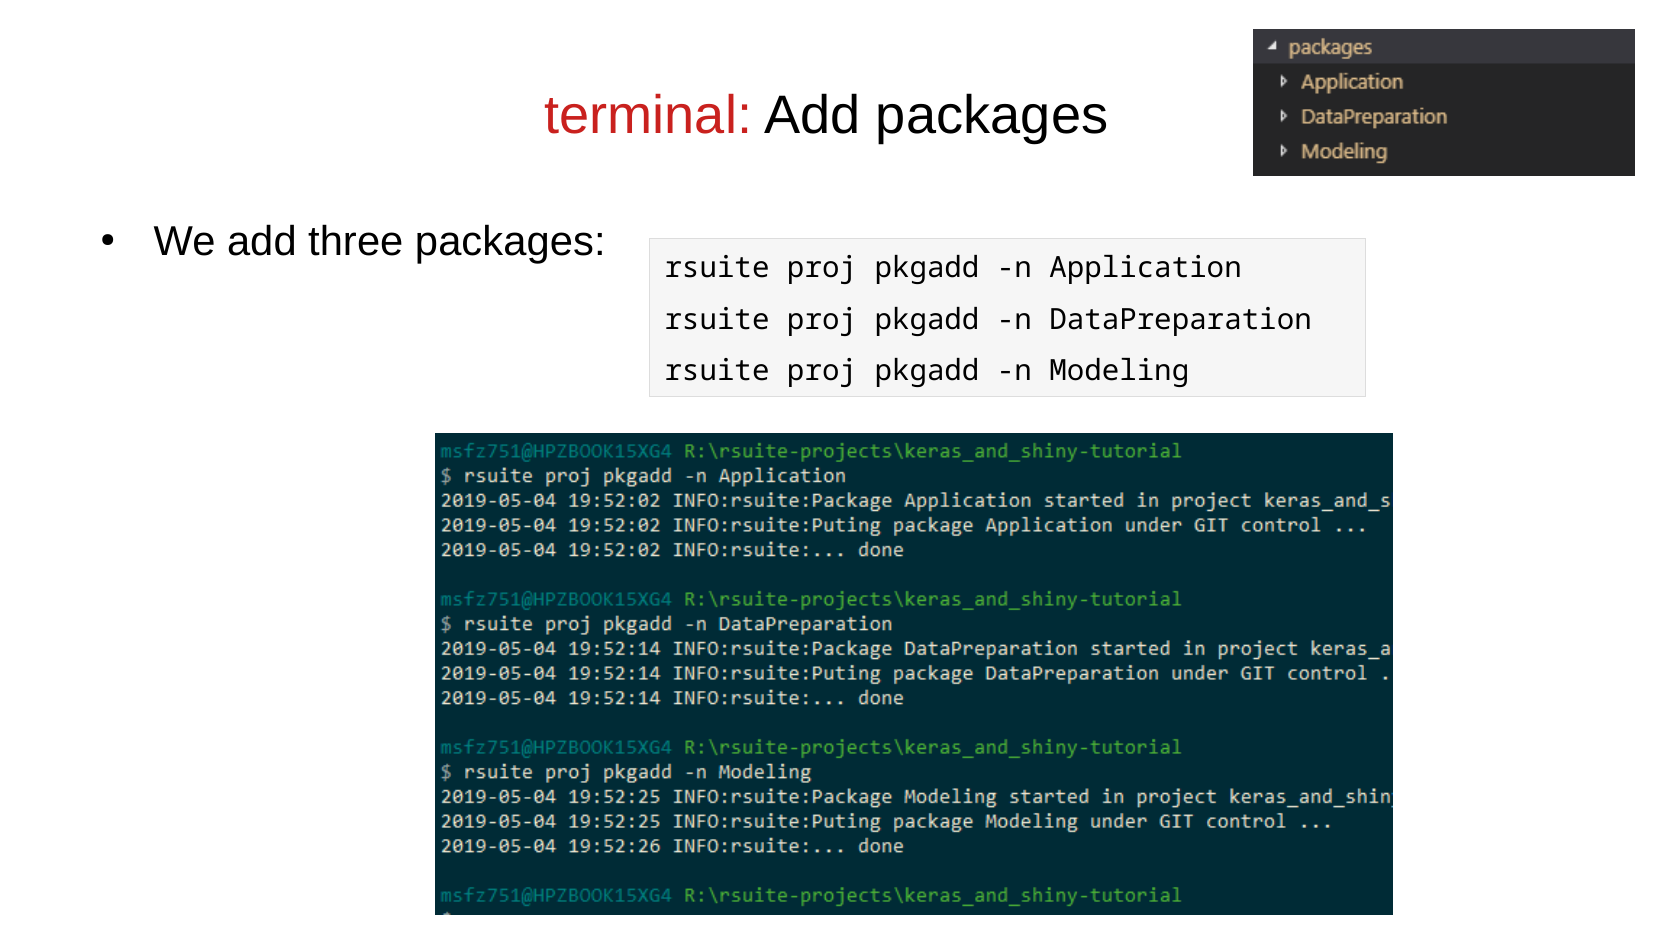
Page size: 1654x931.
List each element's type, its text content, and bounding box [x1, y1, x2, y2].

picture [466, 472, 485, 482]
picture [570, 543, 579, 556]
picture [755, 522, 763, 531]
picture [1195, 645, 1204, 655]
picture [512, 618, 520, 630]
picture [512, 766, 520, 778]
picture [466, 667, 473, 679]
picture [488, 472, 497, 482]
picture [1057, 744, 1065, 753]
picture [477, 815, 486, 826]
picture [838, 519, 844, 531]
picture [1161, 892, 1169, 901]
picture [1241, 522, 1250, 531]
picture [976, 892, 984, 901]
picture [767, 838, 775, 852]
picture [732, 546, 752, 556]
picture [1091, 741, 1099, 753]
picture [953, 596, 961, 605]
picture [616, 692, 625, 704]
picture [1173, 739, 1180, 753]
picture [515, 741, 519, 753]
picture [453, 543, 463, 556]
picture [708, 667, 719, 679]
picture [906, 642, 926, 655]
picture [1150, 591, 1157, 605]
picture [546, 445, 550, 457]
picture [662, 616, 671, 630]
picture [685, 543, 695, 556]
picture [442, 840, 452, 852]
picture [821, 522, 833, 531]
picture [871, 620, 891, 630]
picture [789, 497, 799, 506]
picture [698, 543, 705, 556]
picture [767, 468, 775, 482]
picture [1056, 494, 1065, 507]
picture [582, 519, 591, 531]
picture [466, 620, 485, 630]
picture [789, 472, 798, 482]
picture [1093, 445, 1100, 457]
picture [928, 517, 949, 531]
picture [883, 744, 891, 753]
picture [1359, 645, 1366, 655]
picture [1184, 793, 1192, 803]
picture [976, 596, 984, 605]
picture [755, 645, 763, 655]
picture [500, 667, 520, 679]
picture [546, 620, 579, 634]
picture [639, 494, 649, 507]
picture [477, 477, 485, 482]
picture [651, 790, 659, 803]
picture [1097, 818, 1111, 827]
picture [1185, 815, 1194, 827]
picture [840, 789, 857, 803]
picture [708, 519, 719, 531]
picture [709, 591, 717, 607]
picture [640, 840, 648, 852]
picture [812, 815, 821, 827]
picture [582, 642, 591, 655]
picture [1034, 591, 1042, 605]
picture [1125, 596, 1147, 605]
picture [1299, 497, 1308, 507]
picture [709, 443, 717, 459]
picture [779, 840, 787, 852]
picture [905, 494, 937, 511]
picture [534, 667, 555, 679]
picture [802, 892, 822, 906]
picture [1056, 522, 1065, 531]
picture [1102, 670, 1111, 679]
picture [570, 642, 578, 655]
picture [604, 468, 637, 486]
picture [616, 815, 624, 827]
picture [756, 887, 761, 901]
picture [789, 670, 799, 679]
picture [570, 840, 579, 852]
picture [570, 519, 578, 531]
picture [698, 667, 705, 679]
picture [755, 546, 763, 556]
picture [778, 494, 787, 507]
picture [975, 497, 984, 507]
picture [917, 813, 938, 827]
picture [605, 519, 612, 525]
picture [616, 667, 624, 679]
picture [685, 840, 695, 852]
picture [605, 543, 613, 556]
picture [546, 472, 579, 486]
picture [1045, 497, 1053, 507]
picture [698, 494, 705, 506]
picture [500, 790, 520, 803]
picture [1192, 795, 1204, 803]
picture [768, 445, 775, 457]
picture [812, 494, 821, 506]
picture [847, 448, 857, 457]
picture [882, 645, 892, 655]
picture [1161, 448, 1169, 457]
picture [756, 468, 763, 482]
picture [582, 692, 591, 704]
picture [941, 448, 949, 457]
picture [709, 888, 717, 903]
picture [1265, 493, 1275, 506]
picture [1076, 789, 1088, 803]
picture [546, 768, 579, 782]
picture [1230, 789, 1240, 803]
picture [732, 497, 752, 507]
picture [812, 519, 821, 531]
picture [1265, 645, 1285, 655]
picture [1103, 596, 1111, 605]
picture [767, 593, 775, 605]
picture [1011, 793, 1019, 803]
picture [953, 493, 960, 507]
picture [708, 543, 719, 556]
picture [582, 494, 591, 507]
picture [953, 744, 961, 753]
picture [1127, 665, 1134, 679]
picture [582, 468, 589, 486]
picture [824, 448, 834, 457]
picture [1035, 813, 1039, 827]
picture [1034, 888, 1042, 901]
picture [453, 494, 473, 507]
picture [662, 468, 671, 482]
picture [1125, 744, 1147, 753]
picture [1219, 818, 1239, 827]
picture [1044, 522, 1053, 531]
picture [1253, 29, 1636, 176]
picture [501, 764, 508, 778]
picture [685, 494, 695, 506]
picture [732, 842, 752, 852]
picture [859, 645, 868, 655]
picture [1090, 889, 1100, 901]
picture [732, 645, 752, 655]
picture [859, 522, 868, 531]
picture [1265, 793, 1274, 803]
picture [940, 793, 950, 803]
picture [824, 744, 834, 753]
picture [975, 793, 984, 803]
picture [767, 690, 775, 704]
picture [453, 519, 463, 531]
picture [1220, 519, 1228, 531]
picture [1311, 641, 1321, 655]
picture [789, 522, 800, 531]
picture [582, 667, 591, 679]
picture [756, 443, 763, 457]
picture [477, 642, 486, 653]
picture [1092, 670, 1101, 679]
picture [674, 543, 682, 556]
picture [847, 892, 857, 900]
picture [443, 642, 450, 655]
picture [755, 694, 763, 704]
picture [789, 818, 799, 827]
picture [895, 443, 903, 459]
picture [766, 617, 776, 630]
picture [767, 789, 775, 803]
picture [744, 596, 752, 605]
picture [836, 888, 844, 906]
picture [860, 744, 867, 753]
picture [906, 443, 915, 457]
picture [777, 448, 787, 457]
picture [466, 543, 482, 556]
picture [616, 519, 625, 531]
picture [1057, 892, 1065, 901]
picture [754, 620, 763, 630]
picture [1195, 665, 1204, 679]
picture [859, 793, 868, 803]
picture [1067, 892, 1077, 906]
picture [1022, 596, 1030, 605]
picture [779, 692, 787, 704]
picture [605, 673, 613, 679]
picture [732, 793, 752, 803]
picture [779, 764, 787, 778]
picture [675, 815, 682, 827]
picture [895, 591, 903, 607]
picture [570, 692, 579, 704]
picture [442, 519, 452, 531]
picture [824, 892, 834, 901]
picture [836, 795, 844, 803]
picture [500, 815, 520, 827]
picture [443, 744, 452, 753]
picture [1139, 493, 1145, 507]
picture [453, 692, 463, 704]
picture [859, 542, 868, 556]
picture [534, 519, 556, 531]
picture [685, 519, 695, 531]
picture [601, 445, 610, 457]
picture [721, 448, 740, 457]
picture [674, 840, 682, 852]
picture [1218, 645, 1252, 659]
picture [1242, 793, 1250, 803]
picture [697, 768, 706, 778]
picture [1067, 744, 1077, 758]
picture [650, 543, 660, 556]
picture [601, 889, 610, 901]
picture [477, 543, 486, 554]
picture [616, 642, 624, 655]
picture [1057, 645, 1077, 655]
text_box rsuite proj pkgadd -n Application rsuite proj pkgadd -n DataPreparation rsuite proj pkgadd -n Modeling [649, 242, 1366, 393]
picture [582, 840, 591, 852]
picture [1104, 789, 1111, 803]
picture [821, 670, 833, 679]
picture [570, 790, 578, 803]
picture [488, 620, 497, 630]
picture [976, 744, 984, 753]
picture [721, 596, 740, 605]
picture [953, 789, 960, 803]
picture [987, 591, 1007, 605]
picture [789, 842, 800, 852]
picture [1299, 793, 1308, 803]
picture [1011, 667, 1018, 679]
picture [801, 469, 810, 482]
picture [708, 494, 719, 507]
picture [512, 525, 520, 531]
picture [1103, 448, 1111, 457]
picture [720, 469, 753, 486]
picture [780, 519, 786, 531]
picture [513, 673, 520, 679]
picture [721, 617, 740, 630]
picture [871, 546, 891, 556]
picture [1116, 445, 1123, 457]
picture [1173, 815, 1181, 827]
picture [755, 670, 763, 679]
picture [570, 494, 577, 507]
picture [1114, 593, 1123, 605]
picture [987, 443, 1007, 457]
picture [1022, 517, 1030, 531]
picture [1149, 497, 1158, 506]
picture [588, 891, 594, 899]
picture [859, 818, 881, 832]
picture [1034, 739, 1042, 753]
picture [582, 616, 589, 634]
picture [732, 694, 752, 704]
picture [882, 793, 892, 803]
picture [777, 596, 787, 605]
picture [928, 642, 937, 655]
picture [1254, 818, 1263, 827]
picture [916, 744, 938, 753]
picture [1033, 642, 1042, 655]
picture [860, 616, 868, 630]
picture [987, 667, 1007, 679]
picture [1173, 443, 1181, 457]
picture [1068, 497, 1077, 507]
picture [1241, 667, 1252, 679]
picture [873, 445, 879, 457]
picture [447, 448, 452, 457]
picture [686, 445, 695, 457]
picture [1323, 645, 1344, 655]
picture [1323, 789, 1332, 803]
picture [849, 665, 856, 679]
picture [859, 670, 881, 684]
picture [801, 768, 811, 782]
picture [601, 593, 610, 605]
picture [1022, 892, 1030, 901]
picture [466, 519, 474, 531]
picture [698, 642, 705, 654]
picture [1382, 494, 1393, 507]
picture [1346, 493, 1366, 507]
picture [941, 892, 949, 901]
picture [500, 543, 520, 556]
picture [605, 494, 613, 507]
picture [651, 494, 659, 507]
picture [987, 793, 997, 807]
picture [1334, 497, 1343, 507]
picture [883, 448, 891, 457]
picture [1208, 493, 1239, 511]
picture [779, 620, 821, 634]
picture [836, 641, 857, 655]
picture [917, 670, 925, 679]
picture [442, 543, 451, 556]
picture [453, 790, 474, 803]
picture [1207, 790, 1216, 803]
picture [1114, 814, 1123, 827]
picture [778, 543, 787, 556]
picture [871, 593, 879, 605]
picture [477, 840, 486, 852]
picture [535, 543, 556, 556]
picture [1312, 517, 1320, 531]
picture [1080, 497, 1089, 506]
picture [674, 642, 682, 655]
picture [534, 840, 556, 852]
picture [871, 694, 891, 704]
picture [894, 546, 904, 556]
picture [917, 523, 926, 531]
picture [546, 593, 550, 605]
picture [466, 815, 472, 827]
picture [755, 843, 763, 852]
picture [535, 642, 556, 655]
picture [1277, 793, 1285, 803]
picture [605, 525, 613, 531]
picture [546, 889, 550, 901]
picture [1011, 497, 1030, 507]
picture [650, 840, 660, 852]
picture [929, 892, 938, 901]
picture [1114, 793, 1123, 803]
picture [605, 667, 612, 673]
picture [443, 790, 451, 803]
picture [708, 840, 719, 852]
picture [639, 642, 648, 655]
picture [906, 591, 915, 605]
picture [928, 665, 949, 679]
picture [1295, 522, 1310, 531]
picture [698, 692, 705, 704]
picture [651, 667, 659, 679]
picture [453, 642, 474, 655]
picture [640, 815, 647, 827]
picture [778, 474, 787, 482]
picture [836, 620, 845, 630]
picture [477, 667, 486, 679]
picture [675, 519, 682, 531]
picture [500, 692, 520, 704]
picture [477, 494, 486, 505]
picture [1254, 667, 1262, 679]
picture [976, 448, 984, 457]
picture [605, 790, 613, 803]
picture [1242, 815, 1250, 827]
picture [848, 618, 856, 630]
picture [1126, 522, 1134, 531]
picture [686, 741, 694, 753]
picture [1126, 818, 1147, 827]
picture [685, 667, 695, 679]
picture [847, 744, 857, 753]
picture [755, 497, 760, 507]
picture [453, 667, 463, 679]
picture [686, 889, 694, 901]
picture [442, 667, 450, 679]
picture [534, 692, 556, 704]
picture [605, 692, 613, 704]
picture [638, 764, 659, 778]
picture [570, 815, 576, 827]
picture [638, 616, 659, 630]
picture [477, 519, 486, 531]
picture [837, 667, 844, 679]
picture [1114, 645, 1123, 655]
picture [987, 494, 995, 507]
picture [500, 494, 520, 507]
picture [1126, 645, 1136, 655]
picture [894, 522, 914, 536]
picture [616, 790, 625, 803]
picture [916, 596, 938, 605]
picture [965, 789, 972, 803]
picture [685, 692, 695, 704]
picture [1102, 642, 1111, 655]
picture [802, 596, 822, 610]
picture [515, 593, 519, 605]
picture [511, 469, 520, 482]
picture [836, 815, 844, 827]
picture [789, 768, 798, 778]
picture [442, 616, 451, 633]
picture [1150, 887, 1156, 901]
picture [1056, 818, 1065, 827]
picture [1022, 449, 1030, 457]
picture [768, 493, 774, 507]
picture [1045, 591, 1053, 605]
picture [1347, 789, 1366, 803]
picture [515, 445, 519, 457]
picture [685, 790, 695, 803]
picture [1324, 667, 1331, 679]
picture [1138, 670, 1158, 679]
picture [1092, 645, 1100, 655]
picture [895, 888, 903, 903]
picture [1021, 790, 1030, 803]
picture [916, 892, 926, 901]
picture [721, 892, 740, 901]
picture [1174, 887, 1178, 901]
picture [466, 692, 486, 704]
picture [477, 790, 486, 801]
picture [871, 842, 891, 852]
picture [571, 667, 578, 679]
picture [802, 744, 822, 758]
picture [849, 517, 856, 531]
picture [825, 620, 834, 630]
picture [1057, 596, 1065, 605]
picture [442, 815, 450, 827]
picture [447, 893, 452, 901]
picture [836, 591, 844, 610]
picture [639, 519, 649, 531]
picture [1150, 793, 1171, 803]
picture [847, 596, 857, 605]
picture [697, 472, 706, 482]
picture [732, 818, 752, 827]
picture [453, 840, 463, 852]
picture [777, 892, 787, 901]
picture [778, 790, 787, 803]
picture [1103, 744, 1111, 753]
picture [500, 616, 508, 630]
picture [1000, 493, 1006, 507]
picture [605, 815, 613, 827]
picture [860, 889, 879, 901]
picture [523, 620, 533, 630]
picture [675, 790, 682, 803]
picture [824, 596, 834, 605]
picture [708, 642, 719, 655]
picture [1289, 497, 1298, 506]
picture [535, 790, 556, 803]
picture [1346, 645, 1355, 655]
picture [779, 667, 786, 679]
picture [768, 813, 773, 827]
picture [789, 546, 800, 556]
picture [1011, 645, 1020, 655]
picture [674, 494, 682, 507]
picture [719, 764, 752, 778]
picture [744, 448, 752, 457]
picture [1335, 670, 1344, 679]
picture [953, 448, 961, 457]
picture [789, 793, 799, 803]
picture [639, 543, 649, 556]
picture [698, 519, 705, 531]
picture [1150, 739, 1157, 753]
picture [698, 815, 705, 827]
picture [523, 768, 533, 778]
picture [1125, 448, 1147, 457]
picture [1045, 888, 1051, 901]
picture [766, 889, 775, 901]
picture [1047, 813, 1052, 827]
picture [1279, 519, 1285, 531]
picture [1359, 665, 1366, 679]
picture [953, 892, 961, 901]
title terminal: Add packages [82, 37, 1571, 193]
picture [604, 764, 637, 782]
picture [906, 739, 914, 753]
picture [616, 494, 624, 507]
picture [1149, 641, 1169, 655]
picture [466, 840, 474, 852]
picture [812, 667, 821, 679]
picture [1021, 645, 1030, 655]
picture [1207, 818, 1215, 827]
picture [1070, 519, 1076, 531]
picture [905, 789, 937, 803]
picture [1092, 522, 1111, 531]
picture [859, 838, 868, 852]
picture [802, 448, 822, 461]
picture [581, 790, 591, 803]
picture [698, 840, 705, 852]
picture [1160, 815, 1170, 827]
picture [1161, 744, 1169, 753]
picture [650, 692, 660, 704]
picture [952, 670, 973, 684]
picture [685, 815, 695, 827]
picture [500, 642, 520, 655]
picture [443, 596, 452, 605]
picture [1184, 670, 1192, 679]
picture [604, 616, 637, 634]
picture [941, 744, 949, 753]
picture [860, 448, 868, 457]
picture [837, 443, 844, 462]
picture [821, 818, 827, 827]
picture [675, 667, 682, 679]
picture [1021, 667, 1088, 684]
picture [638, 468, 659, 482]
picture [534, 815, 555, 827]
picture [859, 690, 868, 704]
picture [1137, 642, 1146, 655]
picture [1149, 517, 1182, 531]
picture [1102, 493, 1123, 507]
picture [767, 542, 775, 556]
picture [1067, 596, 1077, 610]
picture [871, 793, 881, 807]
picture [812, 642, 821, 655]
picture [756, 591, 763, 605]
picture [825, 472, 845, 482]
picture [616, 543, 625, 556]
picture [1033, 793, 1042, 803]
picture [940, 642, 1007, 659]
picture [1150, 443, 1157, 457]
picture [943, 493, 948, 507]
picture [767, 517, 775, 531]
picture [582, 764, 589, 782]
picture [1173, 591, 1181, 605]
picture [883, 596, 891, 605]
picture [721, 744, 740, 753]
picture [1034, 517, 1042, 531]
picture [588, 447, 594, 454]
picture [616, 840, 625, 852]
picture [1276, 497, 1286, 506]
picture [1046, 739, 1053, 753]
picture [777, 744, 787, 753]
picture [1185, 641, 1192, 655]
picture [582, 543, 591, 556]
picture [708, 692, 719, 704]
picture [756, 739, 763, 753]
picture [488, 769, 497, 778]
picture [767, 764, 775, 778]
picture [894, 694, 904, 704]
picture [708, 790, 719, 803]
picture [894, 818, 914, 832]
picture [987, 888, 1007, 901]
picture [1022, 744, 1030, 753]
picture [824, 793, 833, 803]
picture [1265, 818, 1275, 827]
picture [442, 494, 450, 507]
picture [1091, 593, 1099, 605]
picture [1381, 793, 1390, 803]
picture [1125, 892, 1147, 901]
picture [1288, 670, 1296, 679]
picture [1115, 667, 1122, 679]
picture [1195, 519, 1205, 531]
picture [1114, 889, 1123, 901]
picture [523, 472, 531, 482]
picture [1173, 789, 1181, 807]
picture [605, 642, 613, 655]
picture [1381, 645, 1393, 655]
picture [836, 493, 857, 507]
picture [1207, 670, 1229, 679]
picture [501, 468, 508, 482]
picture [1091, 494, 1100, 507]
picture [940, 818, 949, 827]
picture [824, 497, 833, 507]
picture [650, 642, 660, 655]
picture [789, 645, 799, 655]
picture [1137, 793, 1147, 807]
picture [1370, 789, 1378, 803]
picture [778, 642, 787, 655]
picture [500, 519, 519, 531]
picture [442, 764, 451, 781]
picture [442, 468, 451, 485]
picture [941, 596, 949, 605]
picture [882, 497, 892, 506]
picture [1137, 522, 1146, 531]
picture [1300, 670, 1320, 679]
picture [1250, 793, 1263, 803]
picture [870, 741, 879, 753]
picture [836, 739, 844, 758]
picture [871, 522, 881, 536]
picture [871, 497, 881, 511]
picture [824, 645, 833, 655]
picture [906, 888, 914, 901]
picture [651, 815, 659, 827]
picture [1161, 596, 1169, 605]
picture [582, 815, 591, 827]
picture [766, 741, 775, 753]
picture [916, 448, 938, 457]
picture [1081, 517, 1088, 531]
picture [883, 892, 891, 901]
picture [1312, 497, 1320, 507]
picture [732, 522, 752, 531]
picture [442, 692, 451, 704]
picture [453, 815, 463, 827]
picture [744, 744, 752, 753]
picture [755, 768, 765, 778]
picture [588, 743, 594, 750]
picture [778, 815, 786, 827]
picture [1254, 522, 1274, 531]
picture [1045, 793, 1055, 803]
picture [1288, 642, 1297, 655]
picture [466, 768, 485, 778]
picture [860, 596, 867, 605]
picture [1254, 641, 1262, 659]
picture [812, 790, 821, 803]
picture [987, 519, 1020, 536]
picture [963, 500, 971, 507]
picture [685, 642, 695, 655]
picture [535, 494, 556, 507]
picture [1068, 793, 1076, 803]
picture [662, 764, 671, 778]
picture [651, 519, 659, 531]
picture [674, 692, 682, 704]
picture [1068, 448, 1077, 462]
picture [1347, 670, 1356, 679]
picture [1208, 519, 1215, 531]
list We add three packages: [82, 217, 1571, 361]
picture [686, 593, 694, 605]
picture [755, 793, 763, 803]
picture [500, 840, 520, 852]
picture [768, 641, 775, 655]
picture [849, 813, 855, 827]
picture [1311, 793, 1320, 803]
picture [709, 739, 717, 755]
picture [588, 595, 594, 602]
picture [952, 818, 973, 832]
picture [744, 618, 752, 630]
picture [1056, 790, 1065, 803]
picture [1114, 741, 1123, 753]
picture [768, 665, 775, 679]
picture [952, 522, 973, 536]
picture [697, 620, 706, 630]
picture [640, 692, 649, 704]
picture [894, 670, 914, 684]
picture [1068, 818, 1078, 832]
picture [789, 694, 800, 704]
picture [1266, 667, 1275, 679]
picture [1242, 494, 1250, 507]
picture [732, 670, 752, 679]
picture [698, 790, 705, 803]
picture [1034, 443, 1042, 457]
picture [895, 739, 903, 755]
picture [814, 468, 821, 482]
picture [859, 497, 868, 507]
picture [640, 790, 648, 803]
picture [1172, 670, 1181, 679]
picture [1172, 497, 1205, 511]
picture [987, 739, 1007, 753]
picture [871, 645, 881, 659]
picture [1046, 641, 1053, 655]
picture [744, 892, 752, 901]
picture [986, 814, 1031, 827]
picture [708, 815, 719, 827]
picture [605, 840, 613, 852]
picture [640, 667, 647, 679]
picture [1045, 443, 1053, 457]
picture [894, 842, 904, 852]
picture [601, 741, 610, 753]
